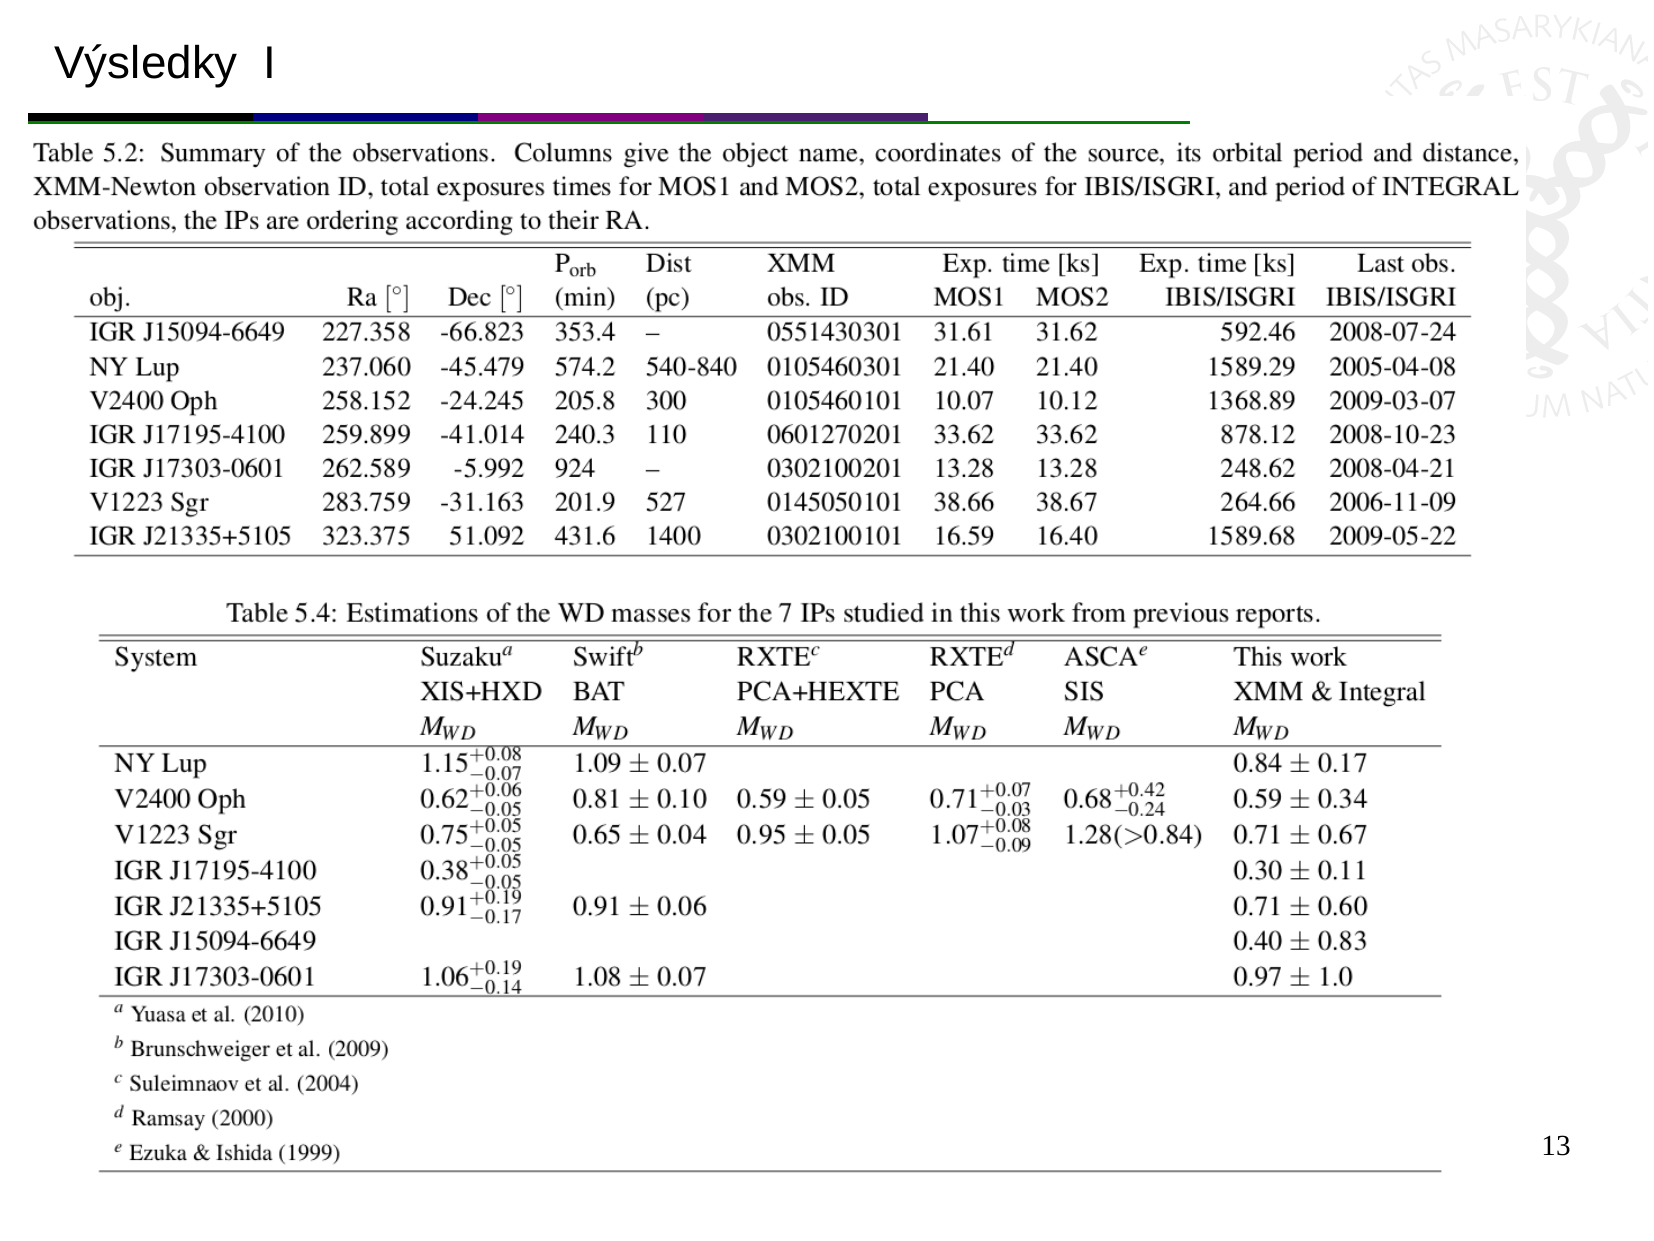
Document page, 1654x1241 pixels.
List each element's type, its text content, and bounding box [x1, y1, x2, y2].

text_box Výsledky I [39, 29, 291, 97]
picture [22, 0, 1648, 1189]
